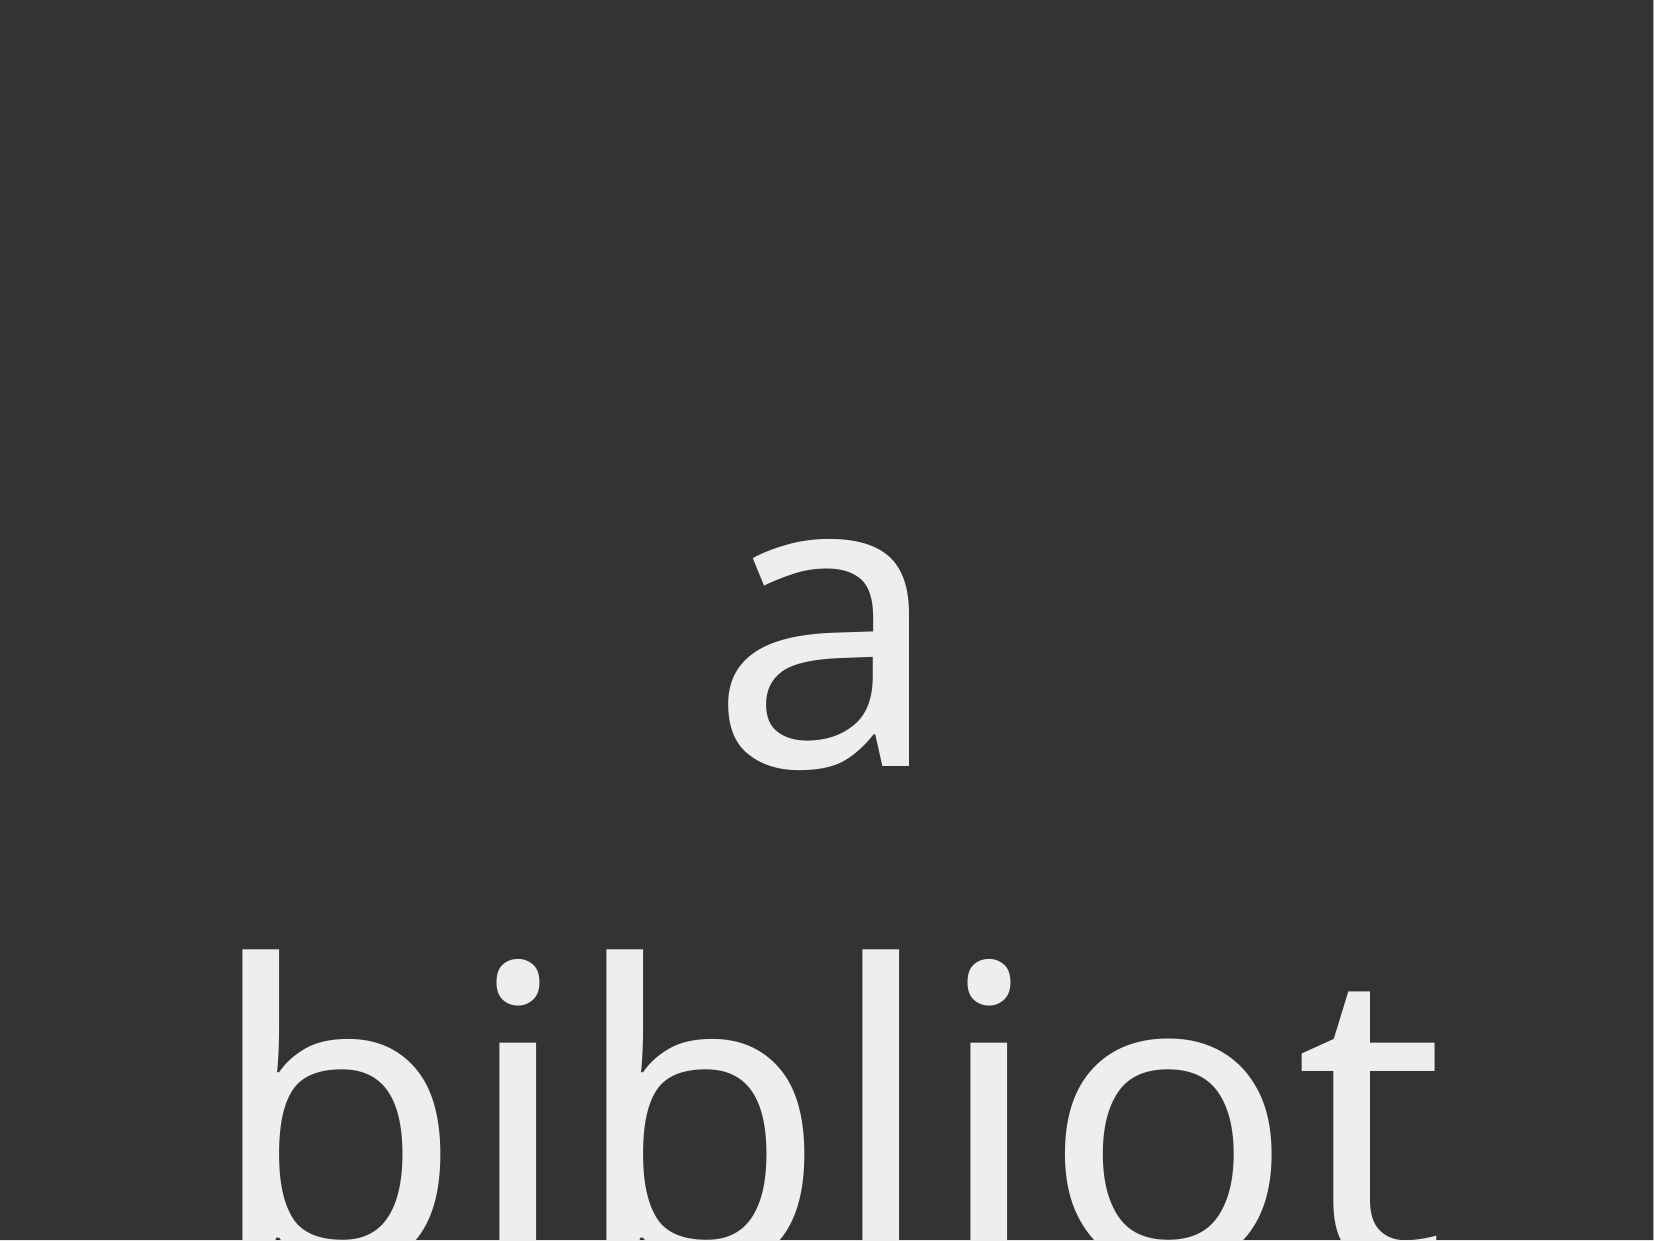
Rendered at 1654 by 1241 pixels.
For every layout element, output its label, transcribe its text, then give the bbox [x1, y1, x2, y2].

text_box [0, 0, 1654, 1241]
text_box [279, 1069, 402, 1240]
text_box [1103, 1069, 1234, 1240]
title a biblioteca [80, 342, 1574, 898]
text_box [643, 1069, 766, 1240]
